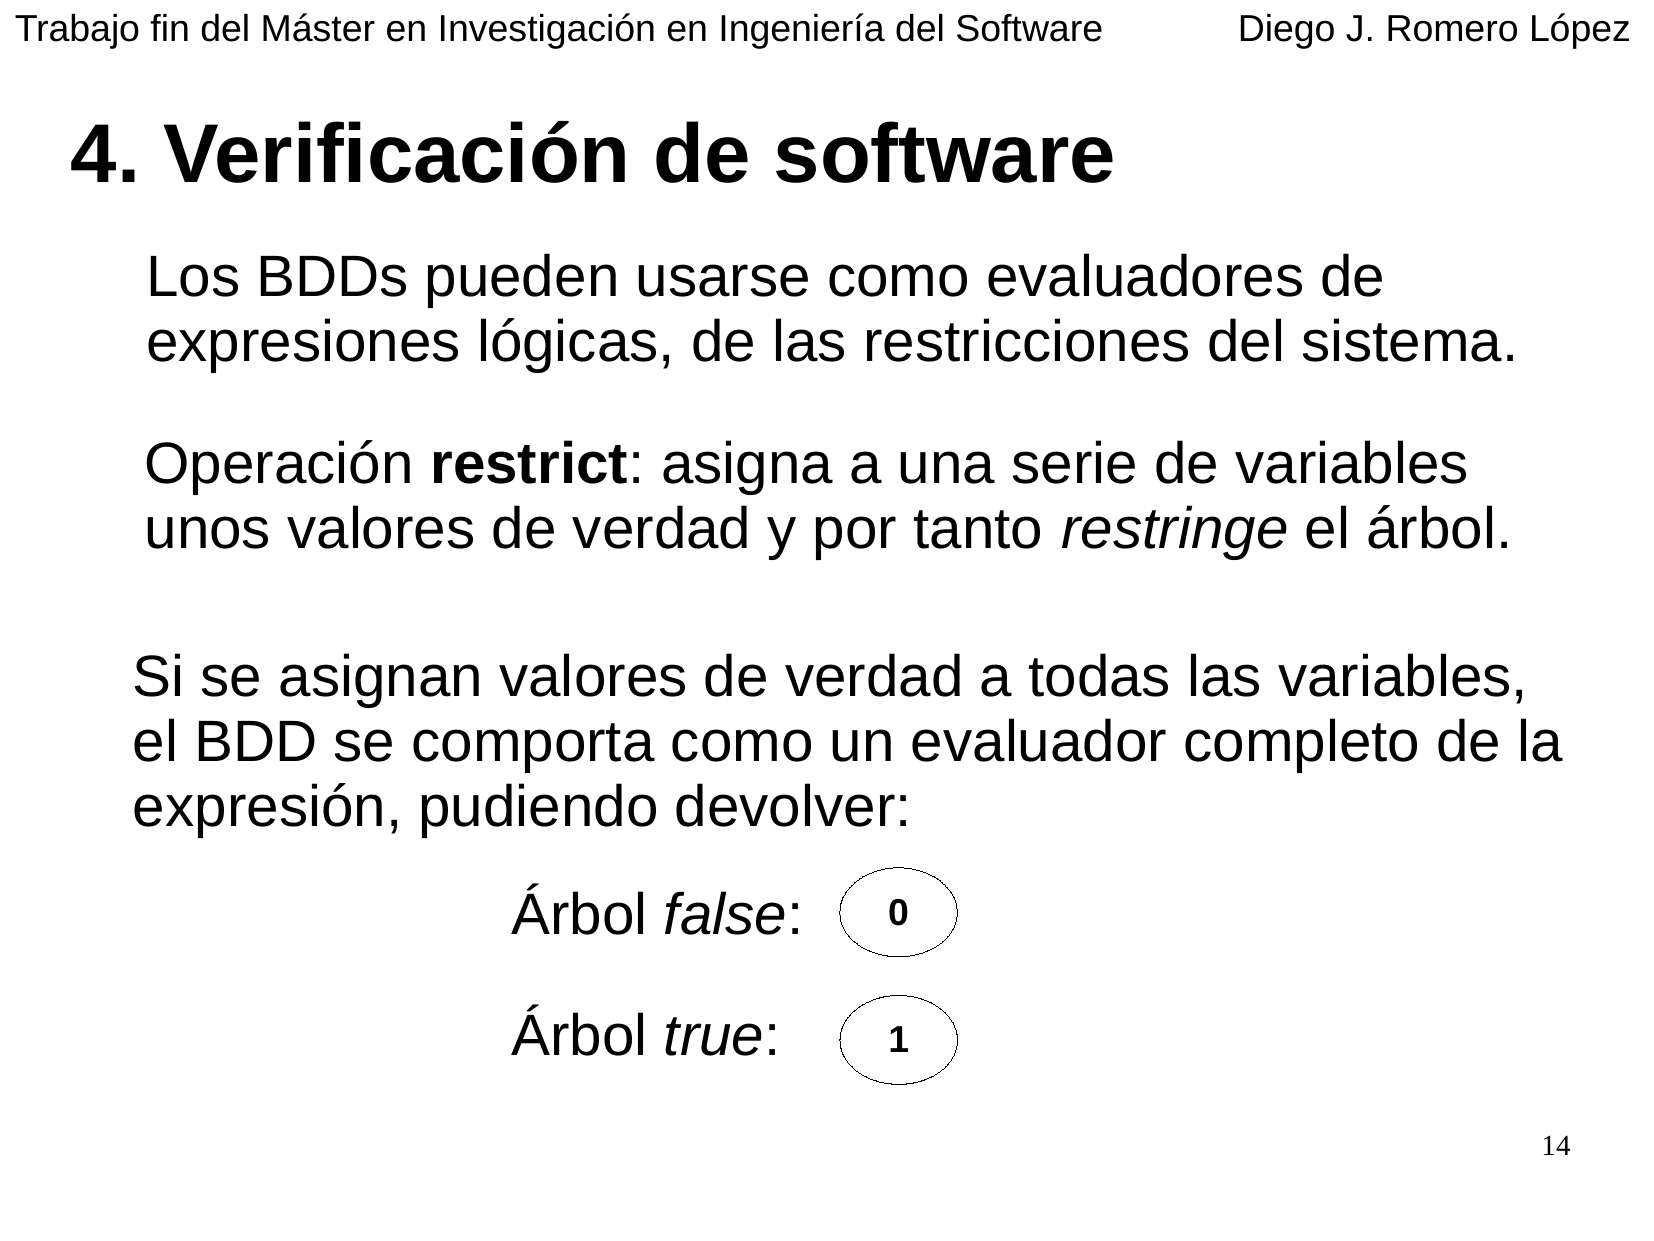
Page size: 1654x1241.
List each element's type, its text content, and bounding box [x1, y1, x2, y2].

text_box 1 [840, 995, 958, 1085]
text_box Si se asignan valores de verdad a todas las variables, el BDD se comporta como un evaluador completo de la expresión, pudiendo devolver: [82, 635, 1582, 827]
text_box Árbol true: [461, 995, 840, 1111]
text_box Los BDDs pueden usarse como evaluadores de expresiones lógicas, de las restricciones del sistema. [95, 236, 1595, 369]
text_box 0 [840, 867, 958, 957]
text_box Operación restrict: asigna a una serie de variables unos valores de verdad y por tanto restringe el árbol. [94, 423, 1594, 556]
text_box Árbol false: [461, 874, 840, 989]
text_box 4. Verificación de software [70, 60, 1394, 154]
